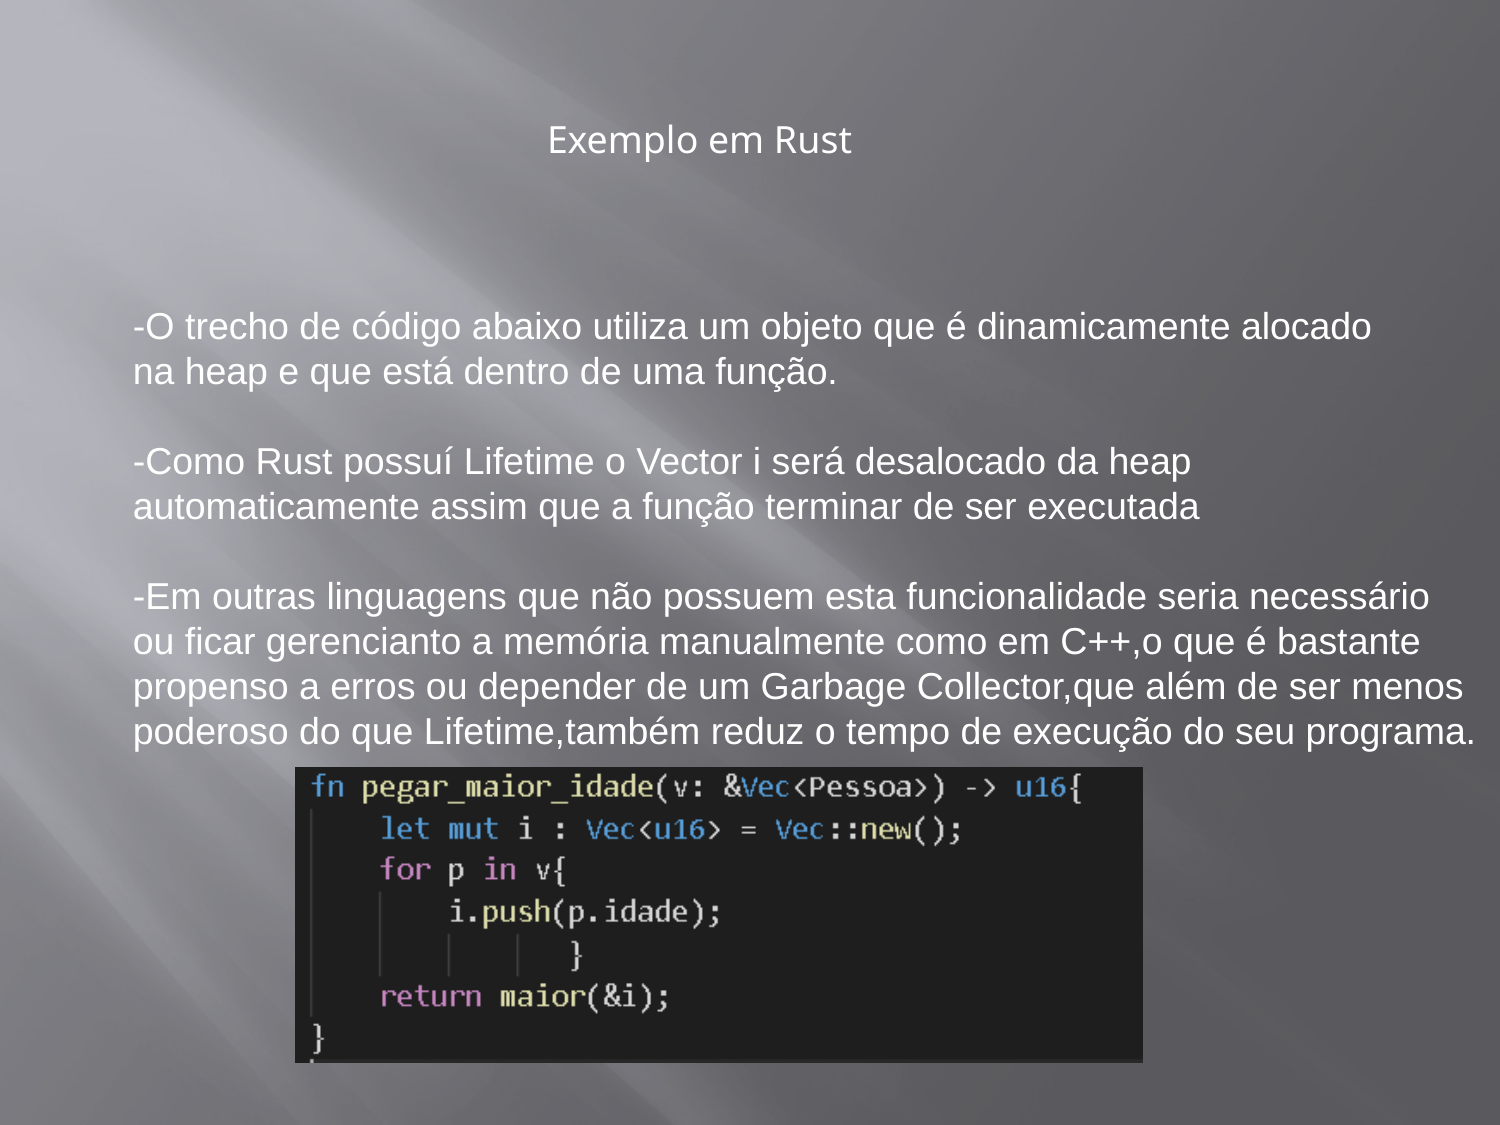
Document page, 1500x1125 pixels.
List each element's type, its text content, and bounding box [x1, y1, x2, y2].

text_box -O trecho de código abaixo utiliza um objeto que é dinamicamente alocado na heap e que está dentro de uma função. -Como Rust possuí Lifetime o Vector i será desalocado da heap automaticamente assim que a função terminar de ser executada -Em outras linguagens que não possuem esta funcionalidade seria necessário ou ficar gerencianto a memória manualmente como em C++,o que é bastante propenso a erros ou depender de um Garbage Collector,que além de ser menos poderoso do que Lifetime,também reduz o tempo de execução do seu programa. [118, 295, 1500, 772]
picture [0, 0, 1500, 1125]
text_box Exemplo em Rust [75, 45, 1425, 233]
